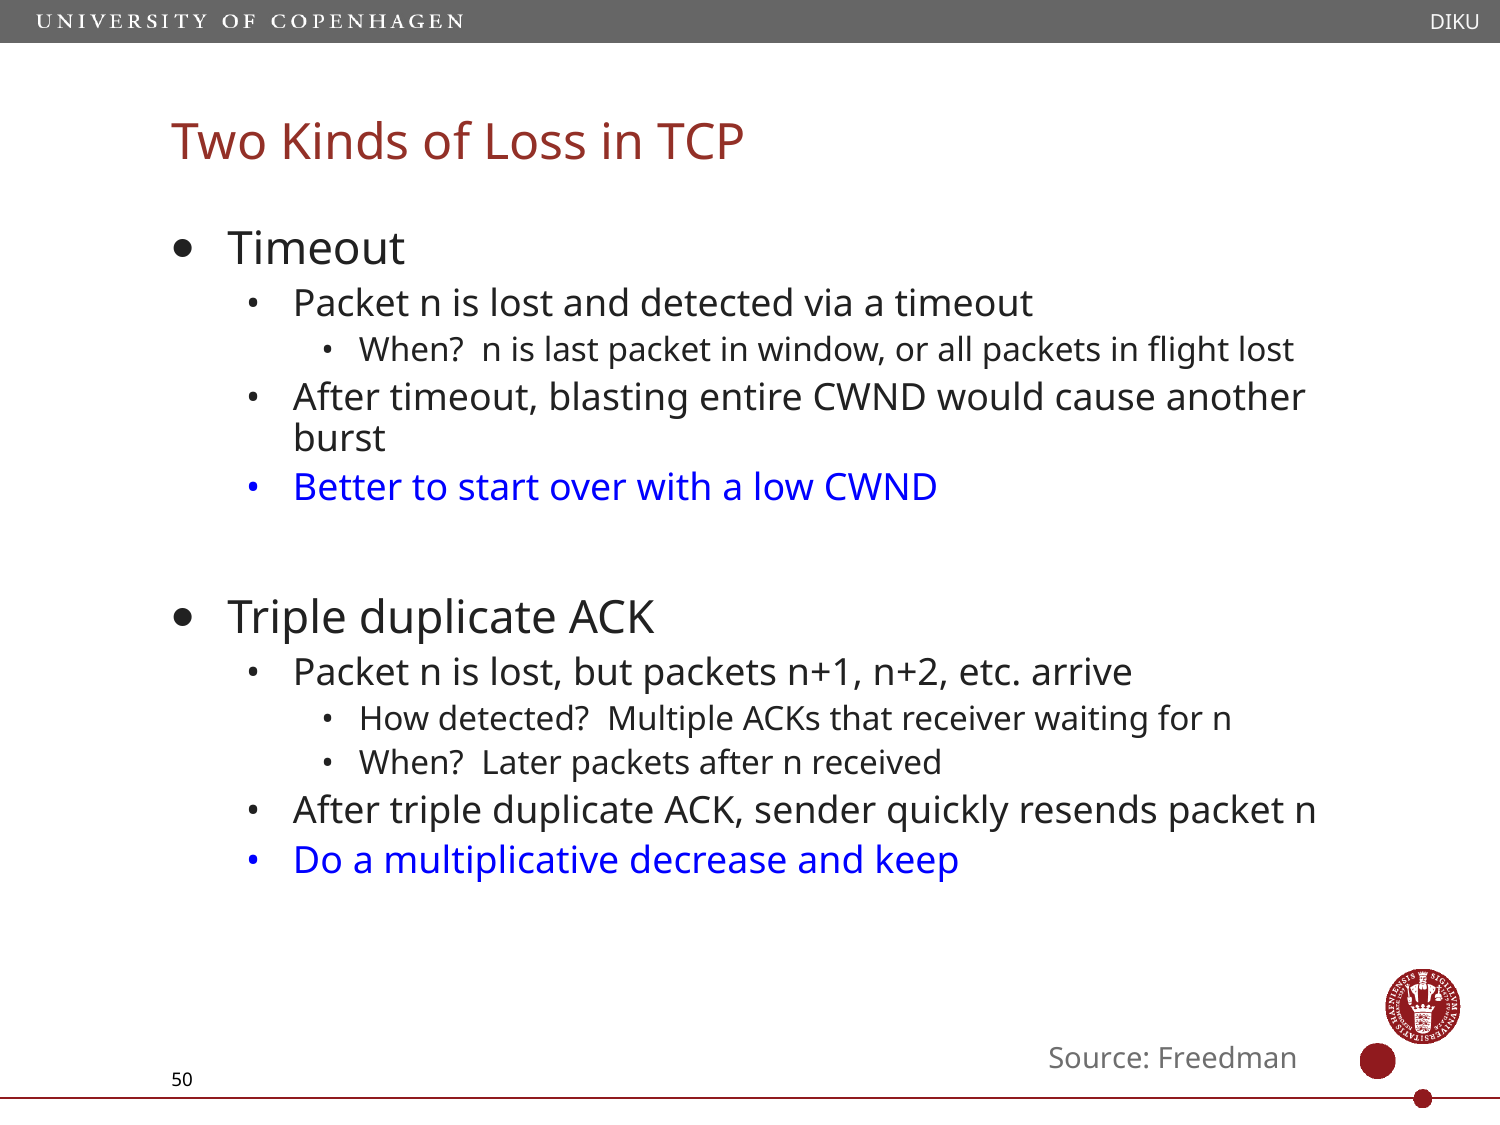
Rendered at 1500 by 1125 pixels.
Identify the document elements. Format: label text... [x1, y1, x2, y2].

title Two Kinds of Loss in TCP [171, 75, 1329, 171]
text_box DIKU [469, 0, 1495, 43]
list Timeout Packet n is lost and detected via a timeout When? n is last packet in window, or all packets in flight lost After timeout, blasting entire CWND would cause another burst Better to start over with a low CWND Triple duplicate ACK Packet n is lost, but packets n+1, n+2, etc. arrive How detected? Multiple ACKs that receiver waiting for n When? Later packets after n received After triple duplicate ACK, sender quickly resends packet n Do a multiplicative decrease and keep [171, 225, 1329, 900]
text_box Source: Freedman [1033, 1031, 1341, 1083]
text_box <number> [171, 1067, 522, 1092]
picture [0, 910, 1500, 1122]
